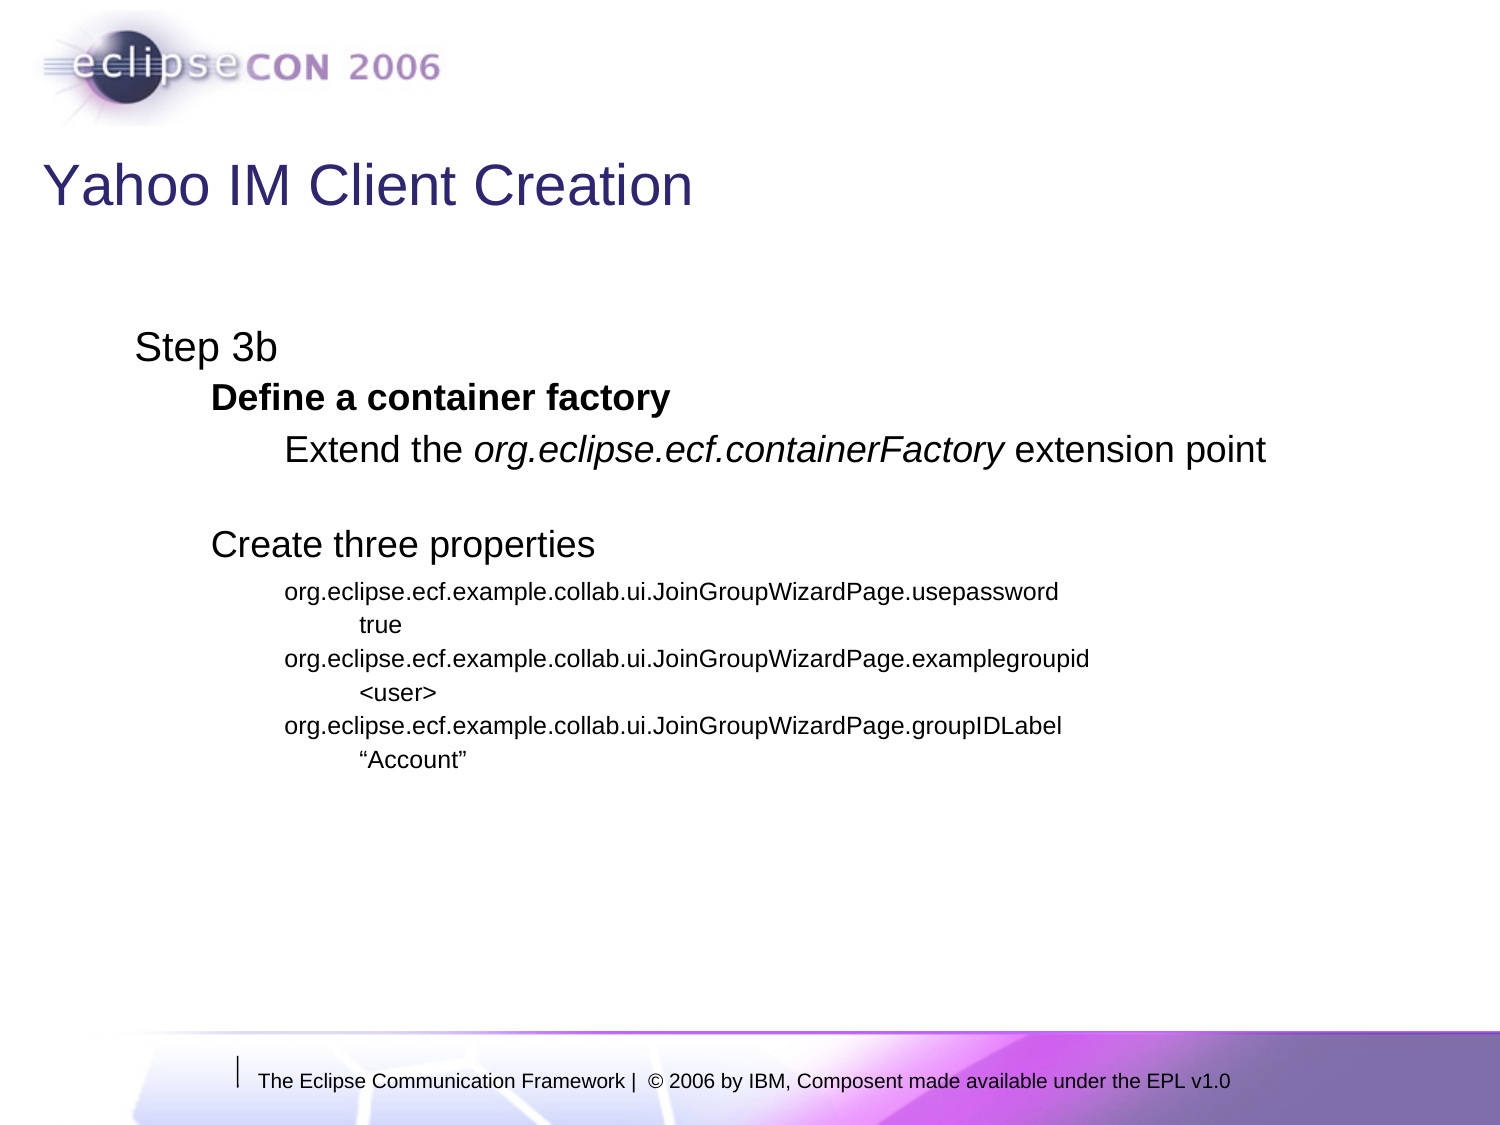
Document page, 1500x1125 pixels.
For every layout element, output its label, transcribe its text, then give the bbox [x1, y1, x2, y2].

picture [31, 10, 1040, 126]
list Step 3b Define a container factory Extend the org.eclipse.ecf.containerFactory extension point Create three properties org.eclipse.ecf.example.collab.ui.JoinGroupWizardPage.usepassword true org.eclipse.ecf.example.collab.ui.JoinGroupWizardPage.examplegroupid <user> org.eclipse.ecf.example.collab.ui.JoinGroupWizardPage.groupIDLabel “Account” [119, 321, 1500, 1027]
title Yahoo IM Client Creation [27, 157, 1500, 248]
picture [0, 1031, 1500, 1125]
